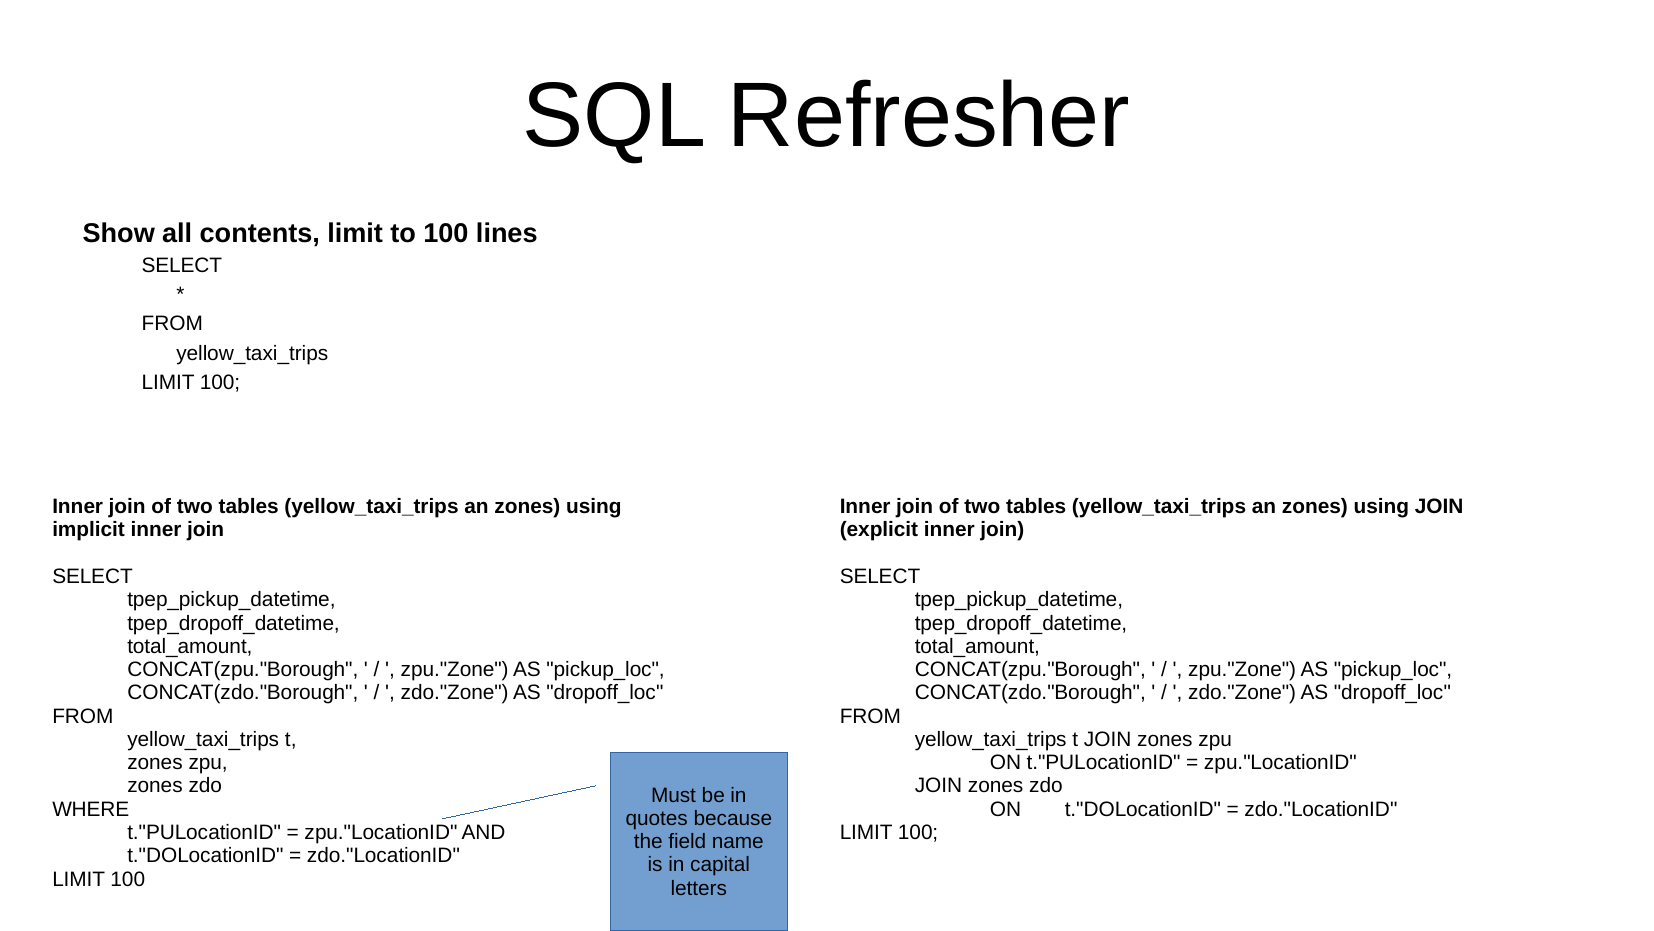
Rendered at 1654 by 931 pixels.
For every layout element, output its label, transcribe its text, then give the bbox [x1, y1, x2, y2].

title SQL Refresher [82, 37, 1571, 193]
list Show all contents, limit to 100 lines SELECT * FROM yellow_taxi_trips LIMIT 100; [82, 217, 563, 413]
text_box Inner join of two tables (yellow_taxi_trips an zones) using implicit inner join SELECT tpep_pickup_datetime, tpep_dropoff_datetime, total_amount, CONCAT(zpu."Borough", ' / ', zpu."Zone") AS "pickup_loc", CONCAT(zdo."Borough", ' / ', zdo."Zone") AS "dropoff_loc" FROM yellow_taxi_trips t, zones zpu, zones zdo WHERE t."PULocationID" = zpu."LocationID" AND t."DOLocationID" = zdo."LocationID" LIMIT 100 [37, 487, 713, 922]
text_box Must be in quotes because the field name is in capital letters [610, 753, 788, 930]
text_box Inner join of two tables (yellow_taxi_trips an zones) using JOIN (explicit inner join) SELECT tpep_pickup_datetime, tpep_dropoff_datetime, total_amount, CONCAT(zpu."Borough", ' / ', zpu."Zone") AS "pickup_loc", CONCAT(zdo."Borough", ' / ', zdo."Zone") AS "dropoff_loc" FROM yellow_taxi_trips t JOIN zones zpu ON t."PULocationID" = zpu."LocationID" JOIN zones zdo ON t."DOLocationID" = zdo."LocationID" LIMIT 100; [825, 487, 1501, 898]
